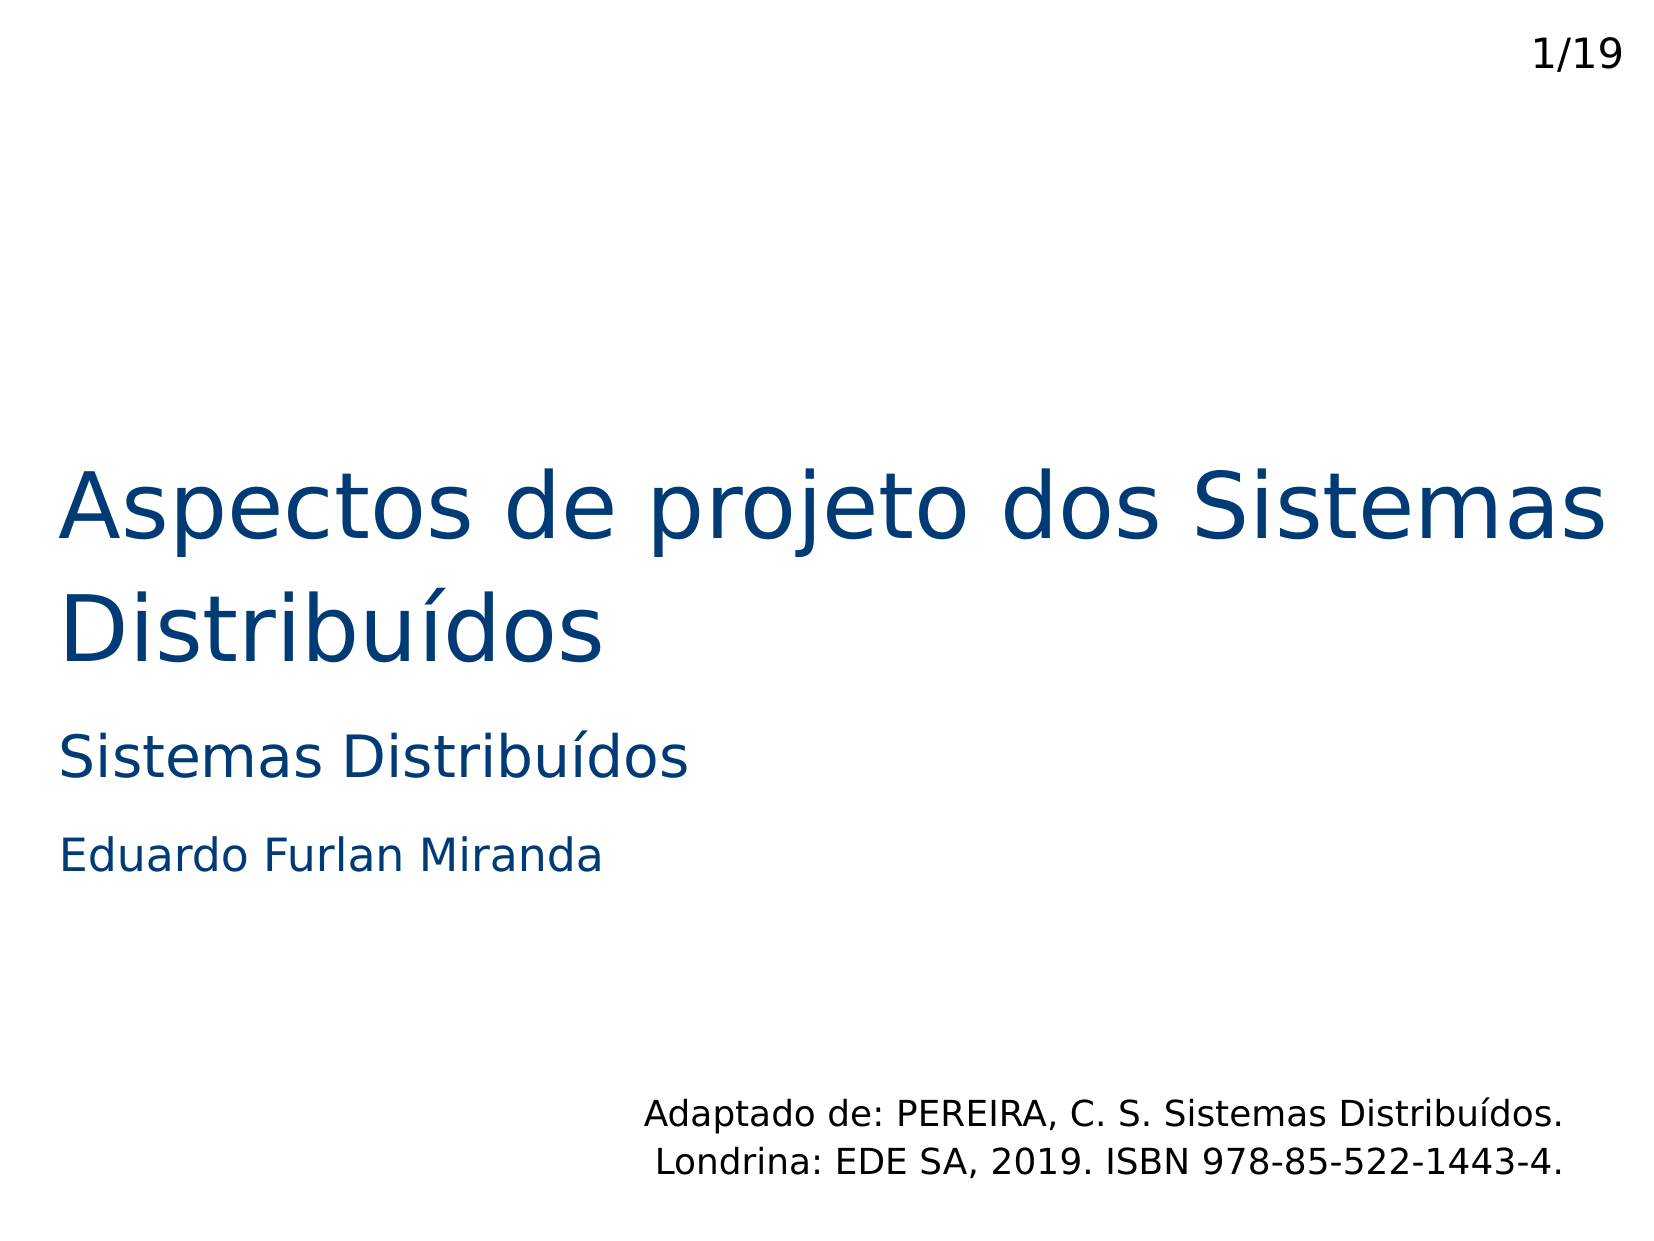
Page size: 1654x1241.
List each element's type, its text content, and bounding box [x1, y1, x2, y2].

list Adaptado de: PEREIRA, C. S. Sistemas Distribuídos. Londrina: EDE SA, 2019. ISBN 978-85-522-1443-4. [583, 1086, 1565, 1211]
list Aspectos de projeto dos Sistemas Distribuídos Sistemas Distribuídos Eduardo Furlan Miranda [59, 437, 1625, 1211]
